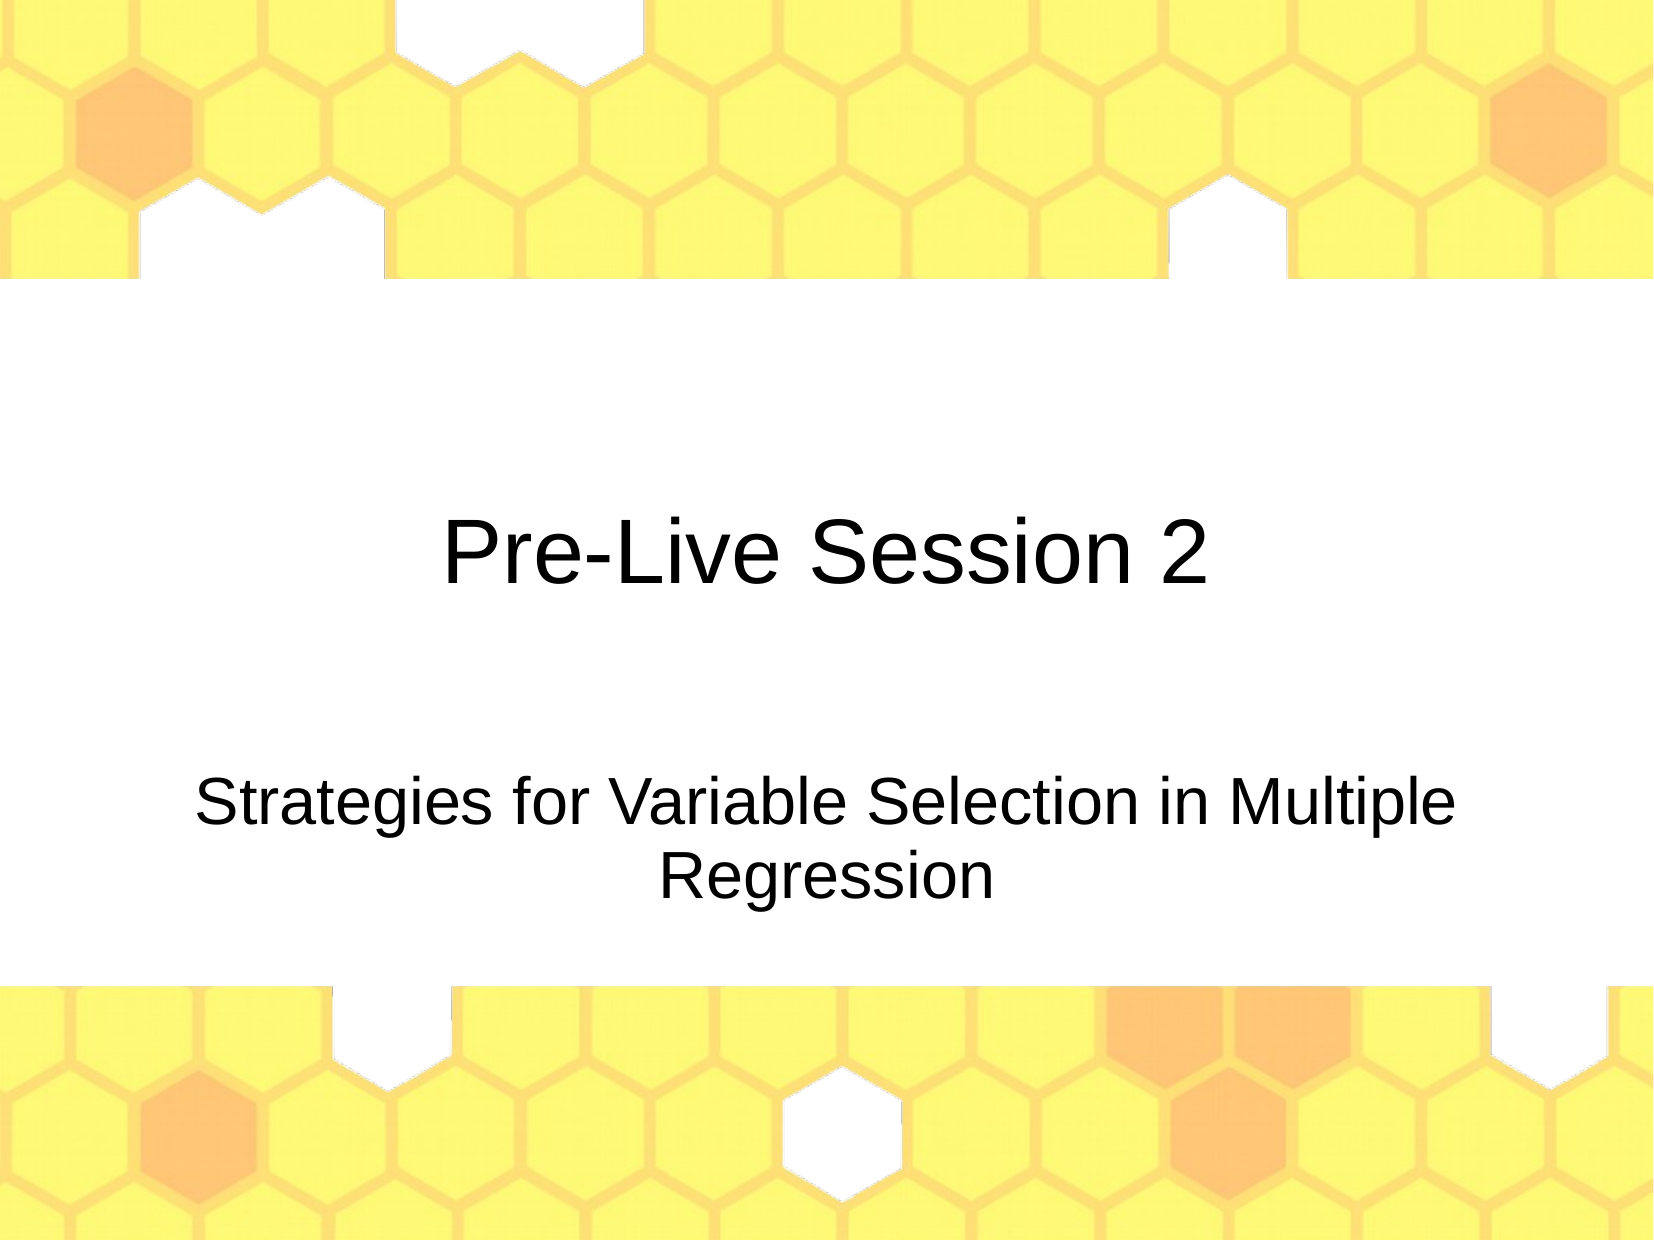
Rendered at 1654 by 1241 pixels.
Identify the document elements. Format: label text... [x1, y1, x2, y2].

picture [0, 0, 1654, 279]
picture [0, 986, 1654, 1240]
subtitle Strategies for Variable Selection in Multiple Regression [82, 744, 1571, 934]
title Pre-Live Session 2 [82, 418, 1571, 686]
